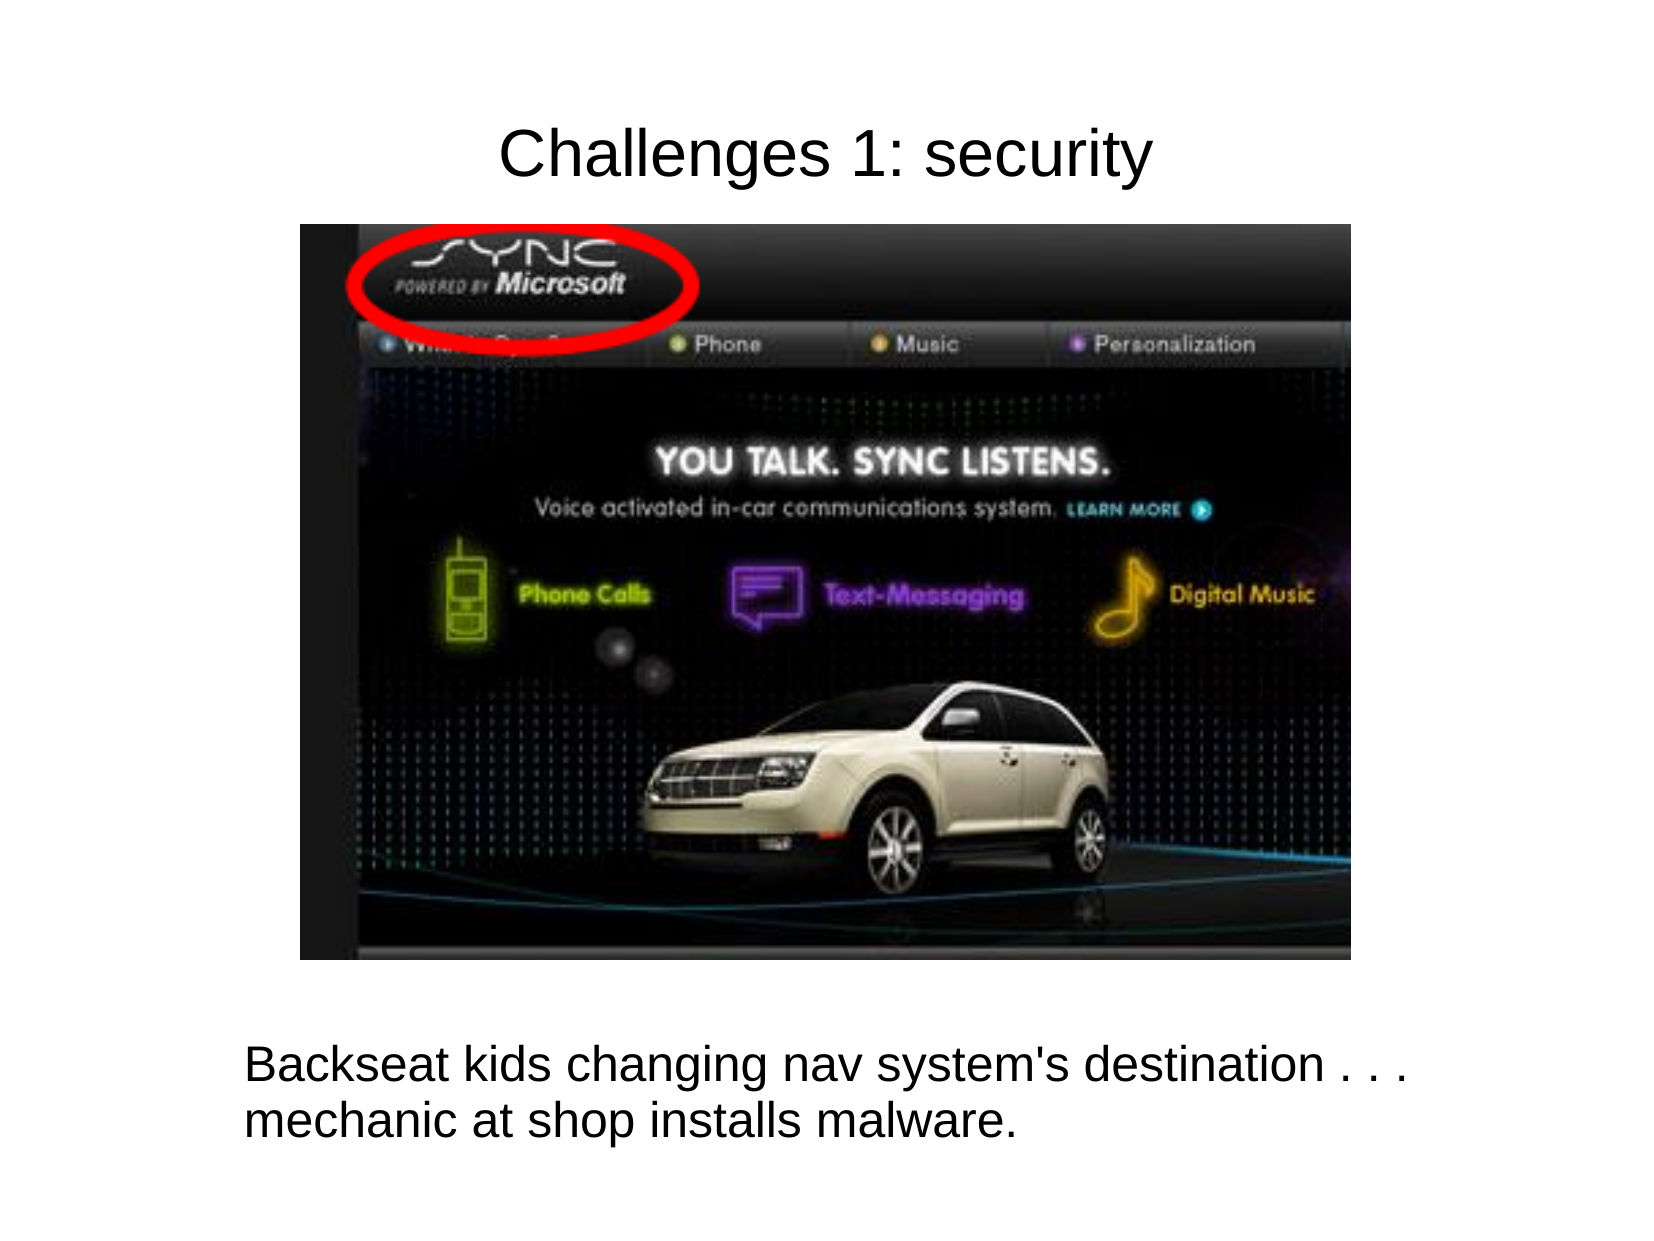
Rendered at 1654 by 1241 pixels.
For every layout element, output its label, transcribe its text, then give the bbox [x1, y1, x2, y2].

title Challenges 1: security [82, 49, 1571, 257]
picture [300, 224, 1351, 961]
text_box Backseat kids changing nav system's destination . . . mechanic at shop installs malware. [229, 1029, 1425, 1156]
